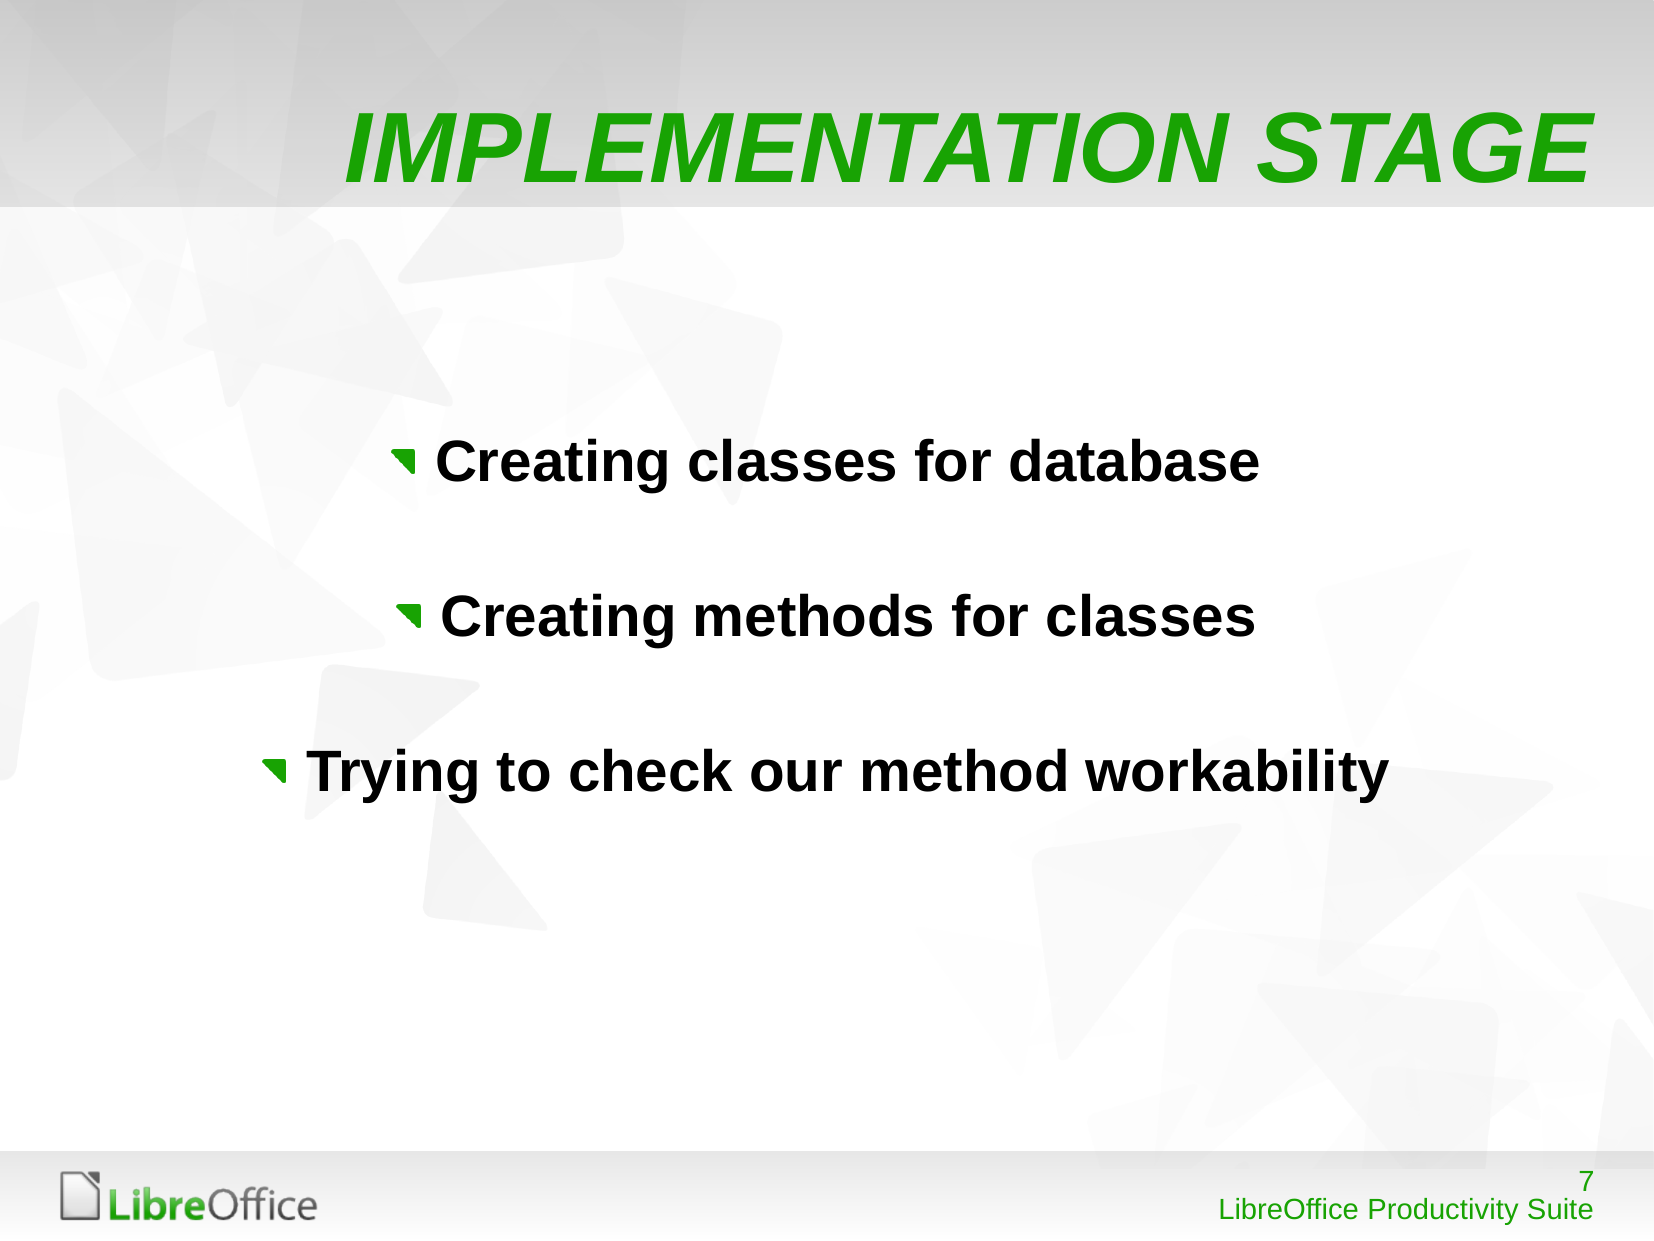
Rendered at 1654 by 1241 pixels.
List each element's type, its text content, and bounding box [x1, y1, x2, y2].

picture [0, 0, 783, 931]
picture [41, 1152, 337, 1240]
list Creating classes for database Creating methods for classes Trying to check our method workability [59, 274, 1595, 1123]
title IMPLEMENTATION STAGE [59, 59, 1595, 237]
picture [915, 548, 1654, 1169]
